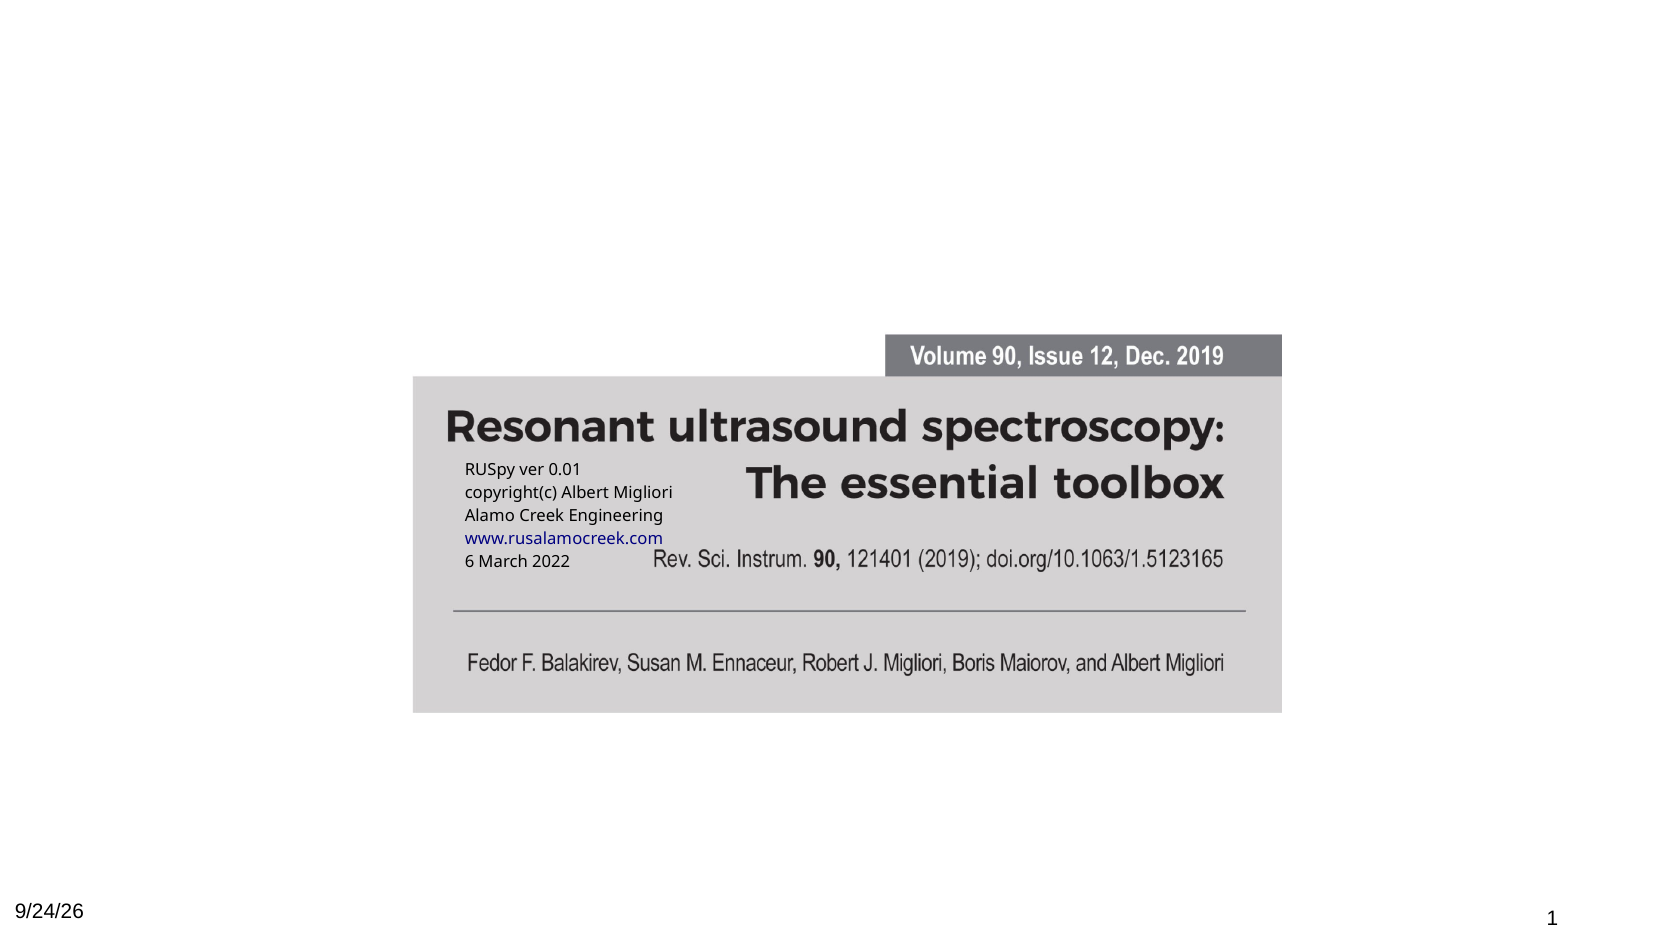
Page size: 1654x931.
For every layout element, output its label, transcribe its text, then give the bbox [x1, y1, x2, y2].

text_box 3/6/22 [0, 892, 154, 931]
picture [412, 331, 1282, 713]
text_box <number> [1531, 899, 1654, 931]
text_box RUSpy ver 0.01 copyright(c) Albert Migliori Alamo Creek Engineering www.rusalamocreek.com 6 March 2022 [450, 450, 713, 567]
